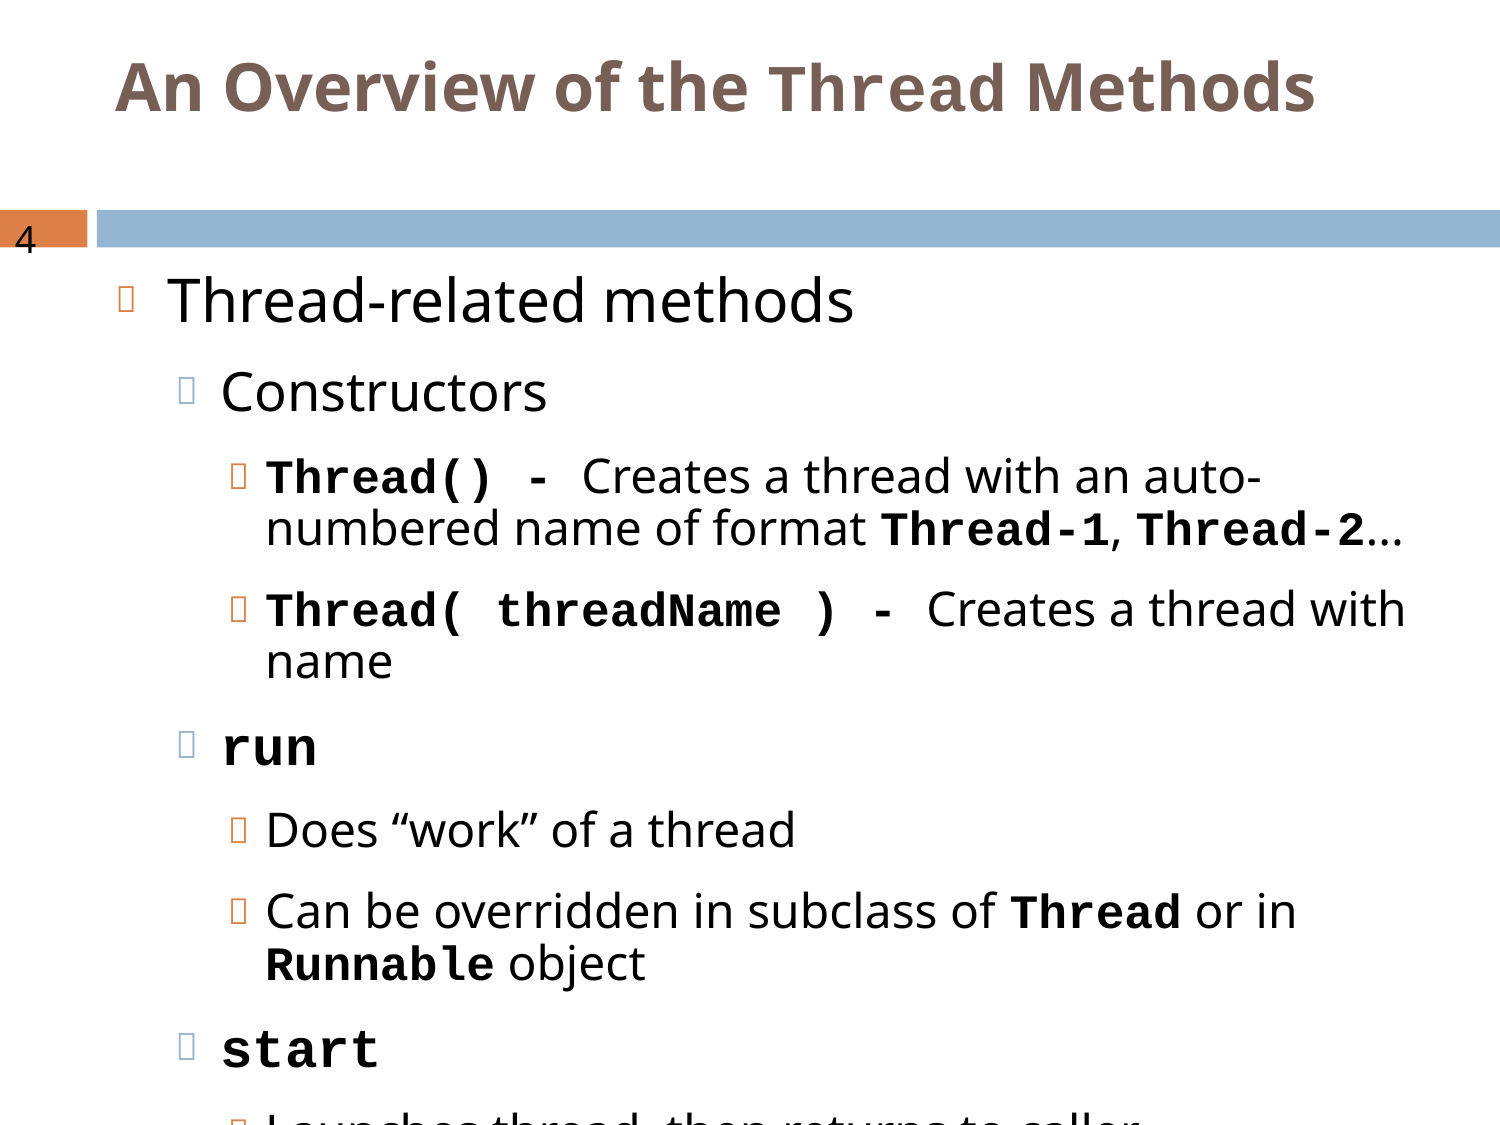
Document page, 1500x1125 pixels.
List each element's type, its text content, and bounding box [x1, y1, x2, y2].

slide_number <number> [0, 208, 88, 249]
title An Overview of the Thread Methods [100, 37, 1438, 200]
list Thread-related methods Constructors Thread() - Creates a thread with an auto-numbered name of format Thread-1, Thread-2... Thread( threadName ) - Creates a thread with name run Does “work” of a thread Can be overridden in subclass of Thread or in Runnable object start Launches thread, then returns to caller Calls run Error to call start twice for same thread [100, 262, 1438, 1000]
